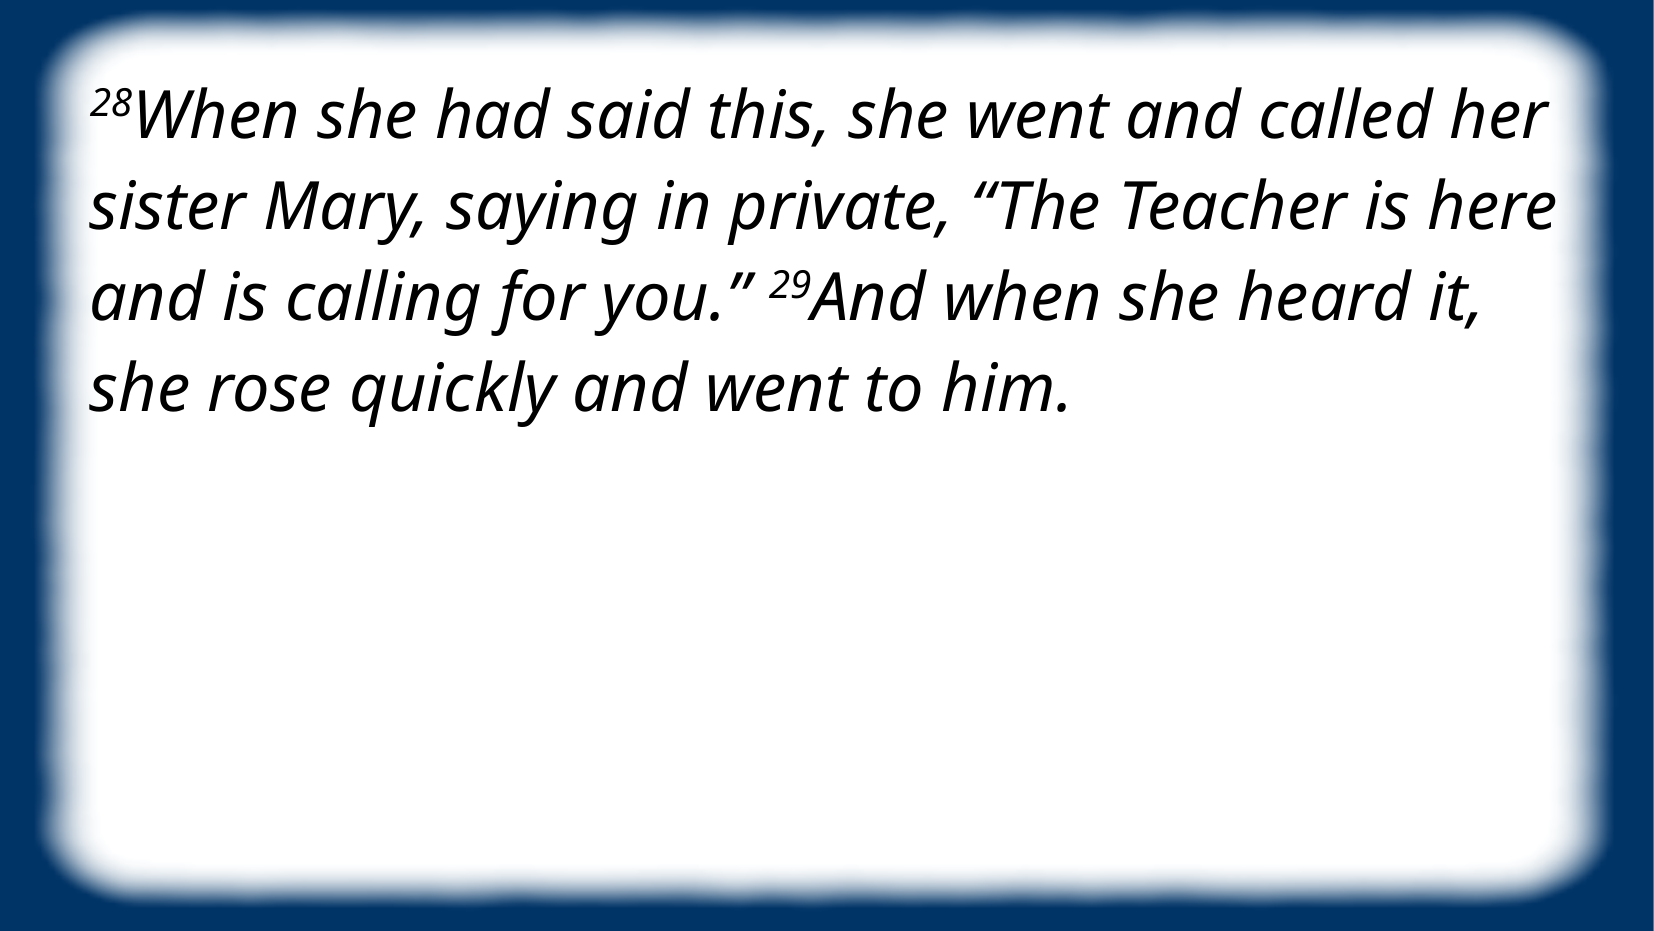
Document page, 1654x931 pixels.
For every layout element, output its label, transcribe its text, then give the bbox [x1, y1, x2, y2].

text_box 28When she had said this, she went and called her sister Mary, saying in private, “The Teacher is here and is calling for you.” 29And when she heard it, she rose quickly and went to him. [75, 60, 1576, 430]
picture [0, 0, 1654, 931]
